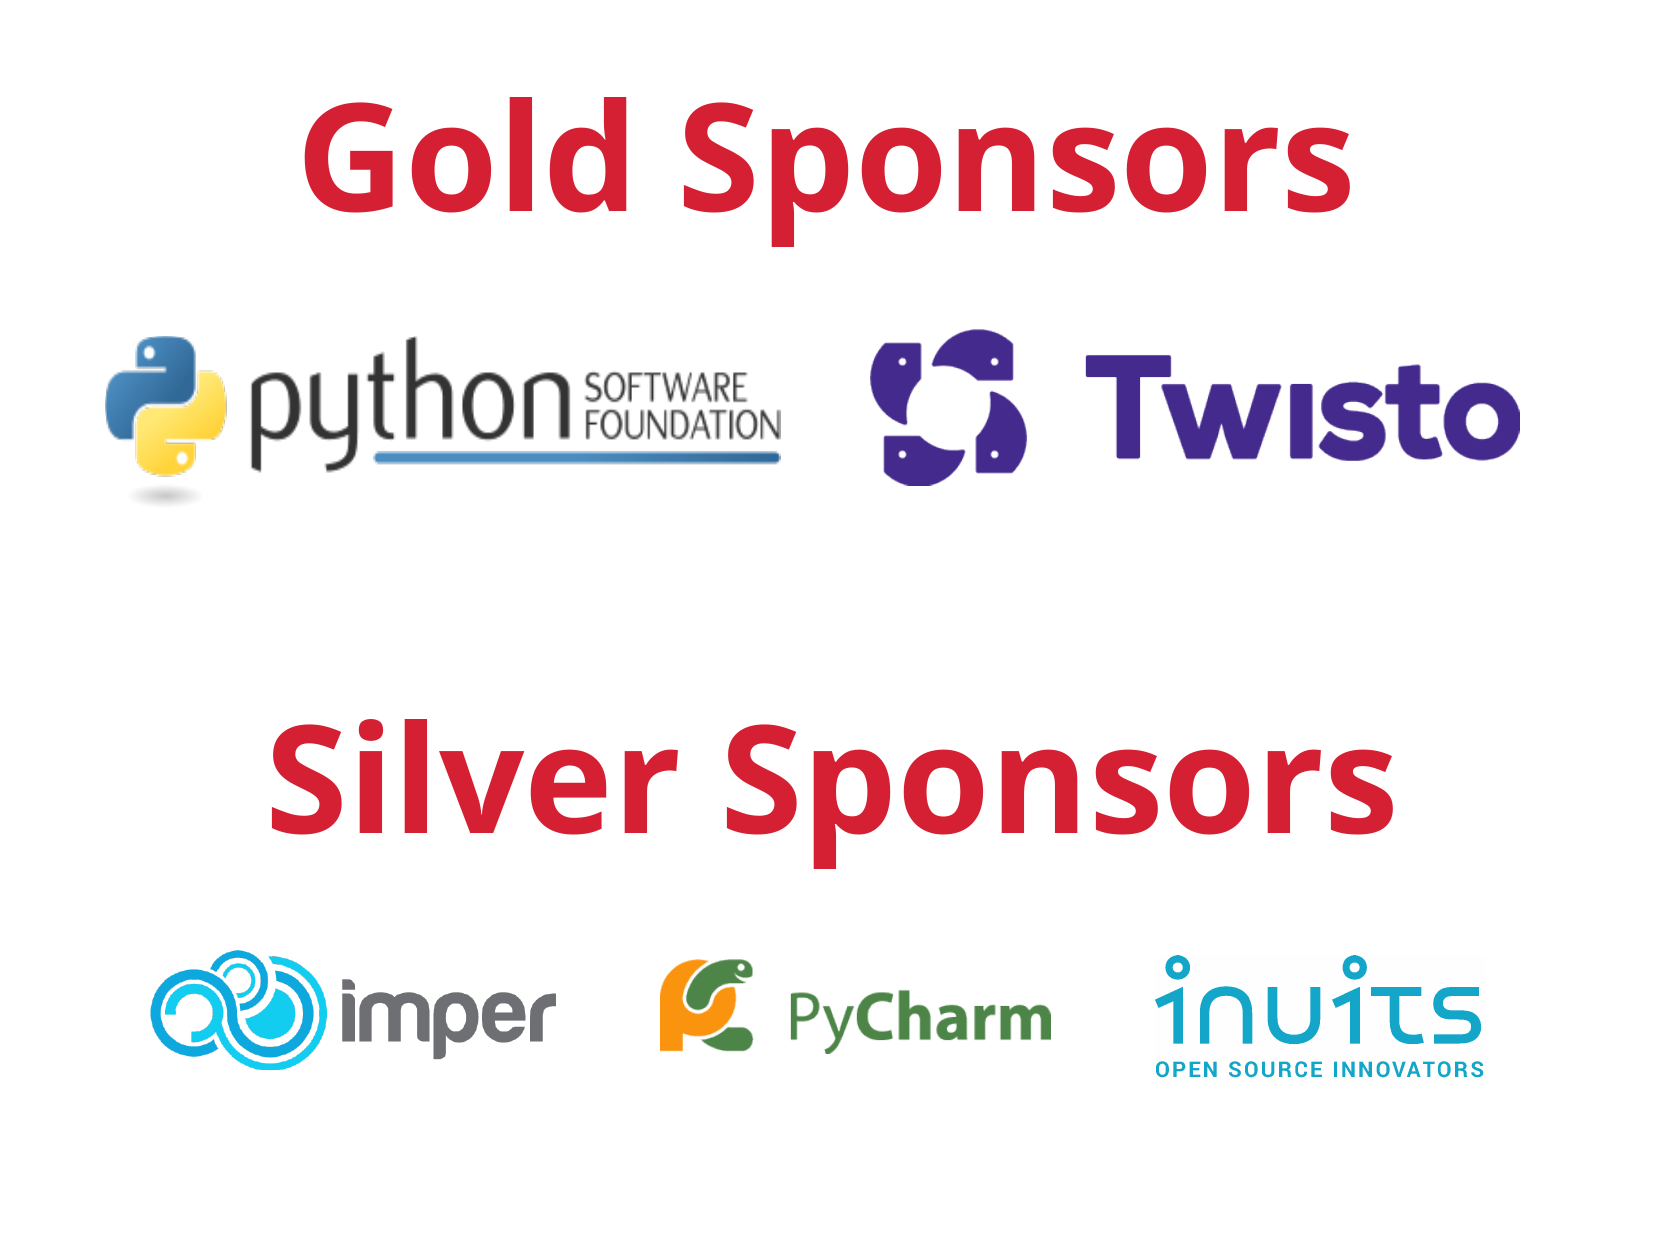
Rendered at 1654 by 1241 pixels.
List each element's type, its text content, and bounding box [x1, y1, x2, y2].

picture [105, 336, 781, 511]
title Gold Sponsors [82, 49, 1571, 257]
picture [1155, 955, 1486, 1083]
picture [660, 959, 1051, 1054]
picture [870, 329, 1520, 486]
text_box Silver Sponsors [90, 665, 1576, 871]
picture [150, 950, 556, 1070]
